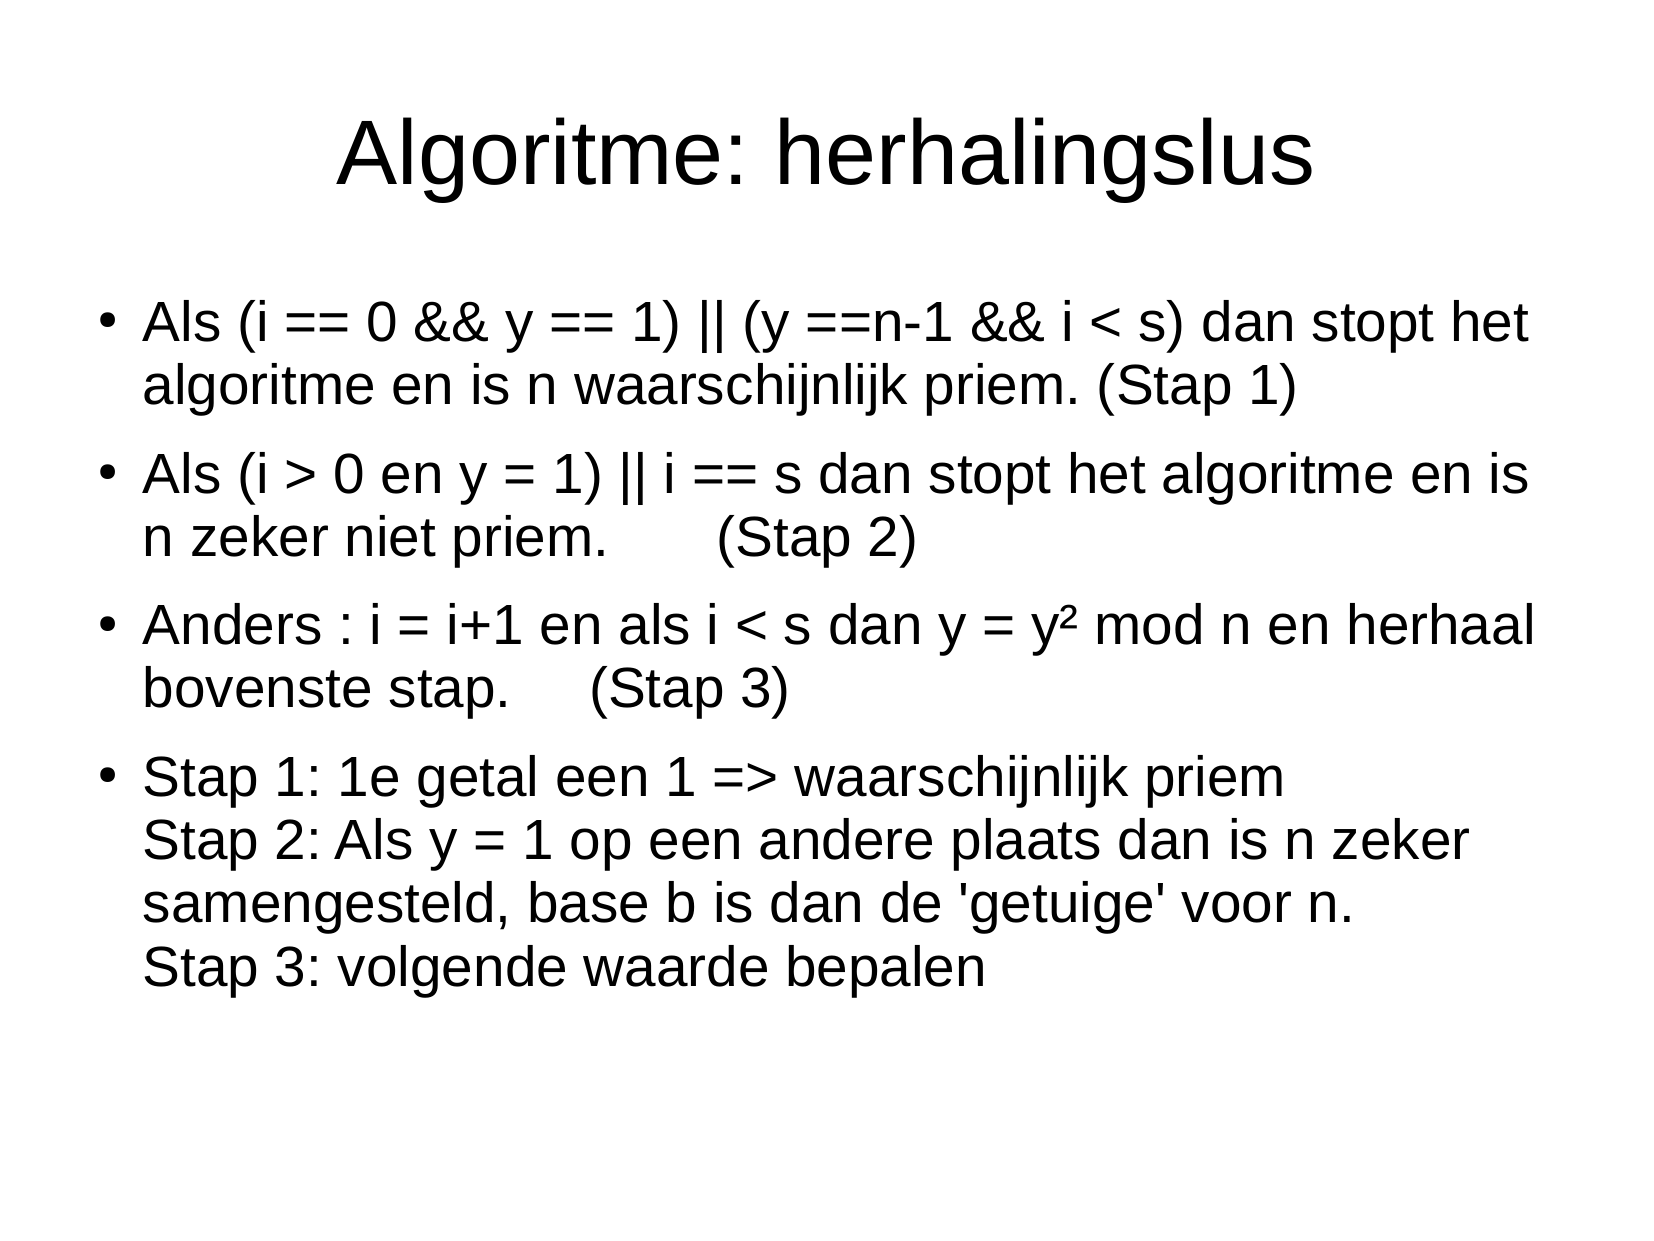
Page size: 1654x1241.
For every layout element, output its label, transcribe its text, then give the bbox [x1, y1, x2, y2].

list Als (i == 0 && y == 1) || (y ==n-1 && i < s) dan stopt het algoritme en is n waarschijnlijk priem. (Stap 1) Als (i > 0 en y = 1) || i == s dan stopt het algoritme en is n zeker niet priem. (Stap 2) Anders : i = i+1 en als i < s dan y = y² mod n en herhaal bovenste stap. (Stap 3) Stap 1: 1e getal een 1 => waarschijnlijk priem Stap 2: Als y = 1 op een andere plaats dan is n zeker samengesteld, base b is dan de 'getuige' voor n. Stap 3: volgende waarde bepalen [82, 290, 1571, 1010]
title Algoritme: herhalingslus [82, 49, 1571, 257]
